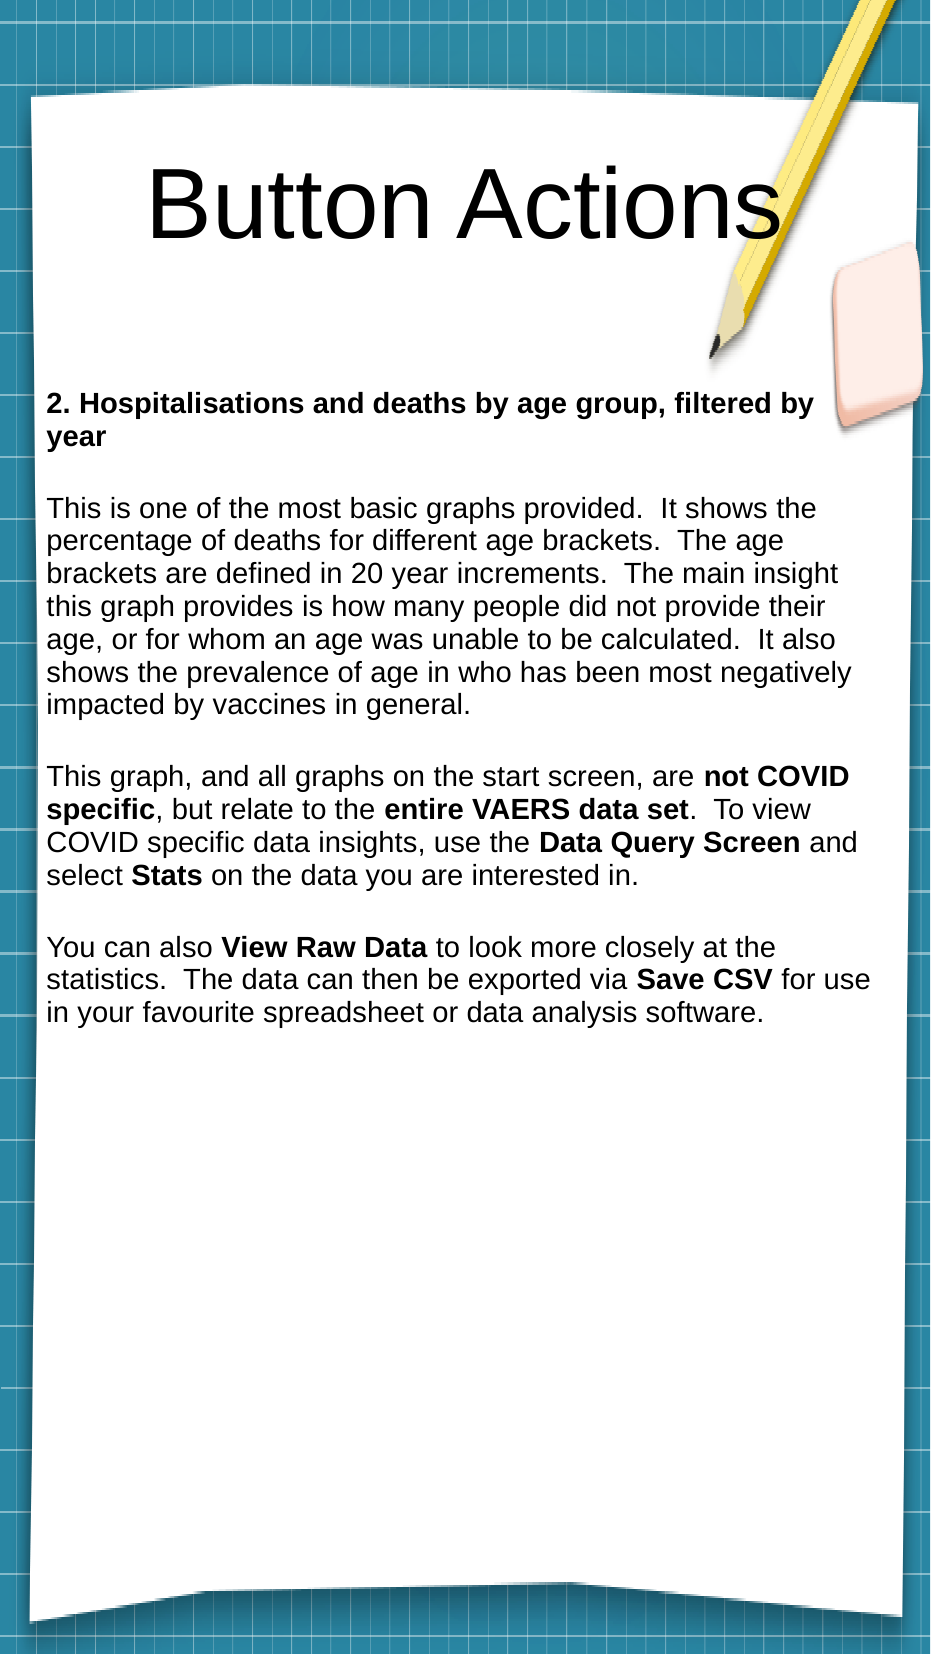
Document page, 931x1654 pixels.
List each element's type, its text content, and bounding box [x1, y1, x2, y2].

picture [0, 0, 931, 1654]
title Button Actions [46, 65, 884, 342]
list 2. Hospitalisations and deaths by age group, filtered by year This is one of the most basic graphs provided. It shows the percentage of deaths for different age brackets. The age brackets are defined in 20 year increments. The main insight this graph provides is how many people did not provide their age, or for whom an age was unable to be calculated. It also shows the prevalence of age in who has been most negatively impacted by vaccines in general. This graph, and all graphs on the start screen, are not COVID specific, but relate to the entire VAERS data set. To view COVID specific data insights, use the Data Query Screen and select Stats on the data you are interested in. You can also View Raw Data to look more closely at the statistics. The data can then be exported via Save CSV for use in your favourite spreadsheet or data analysis software. [46, 386, 884, 1346]
